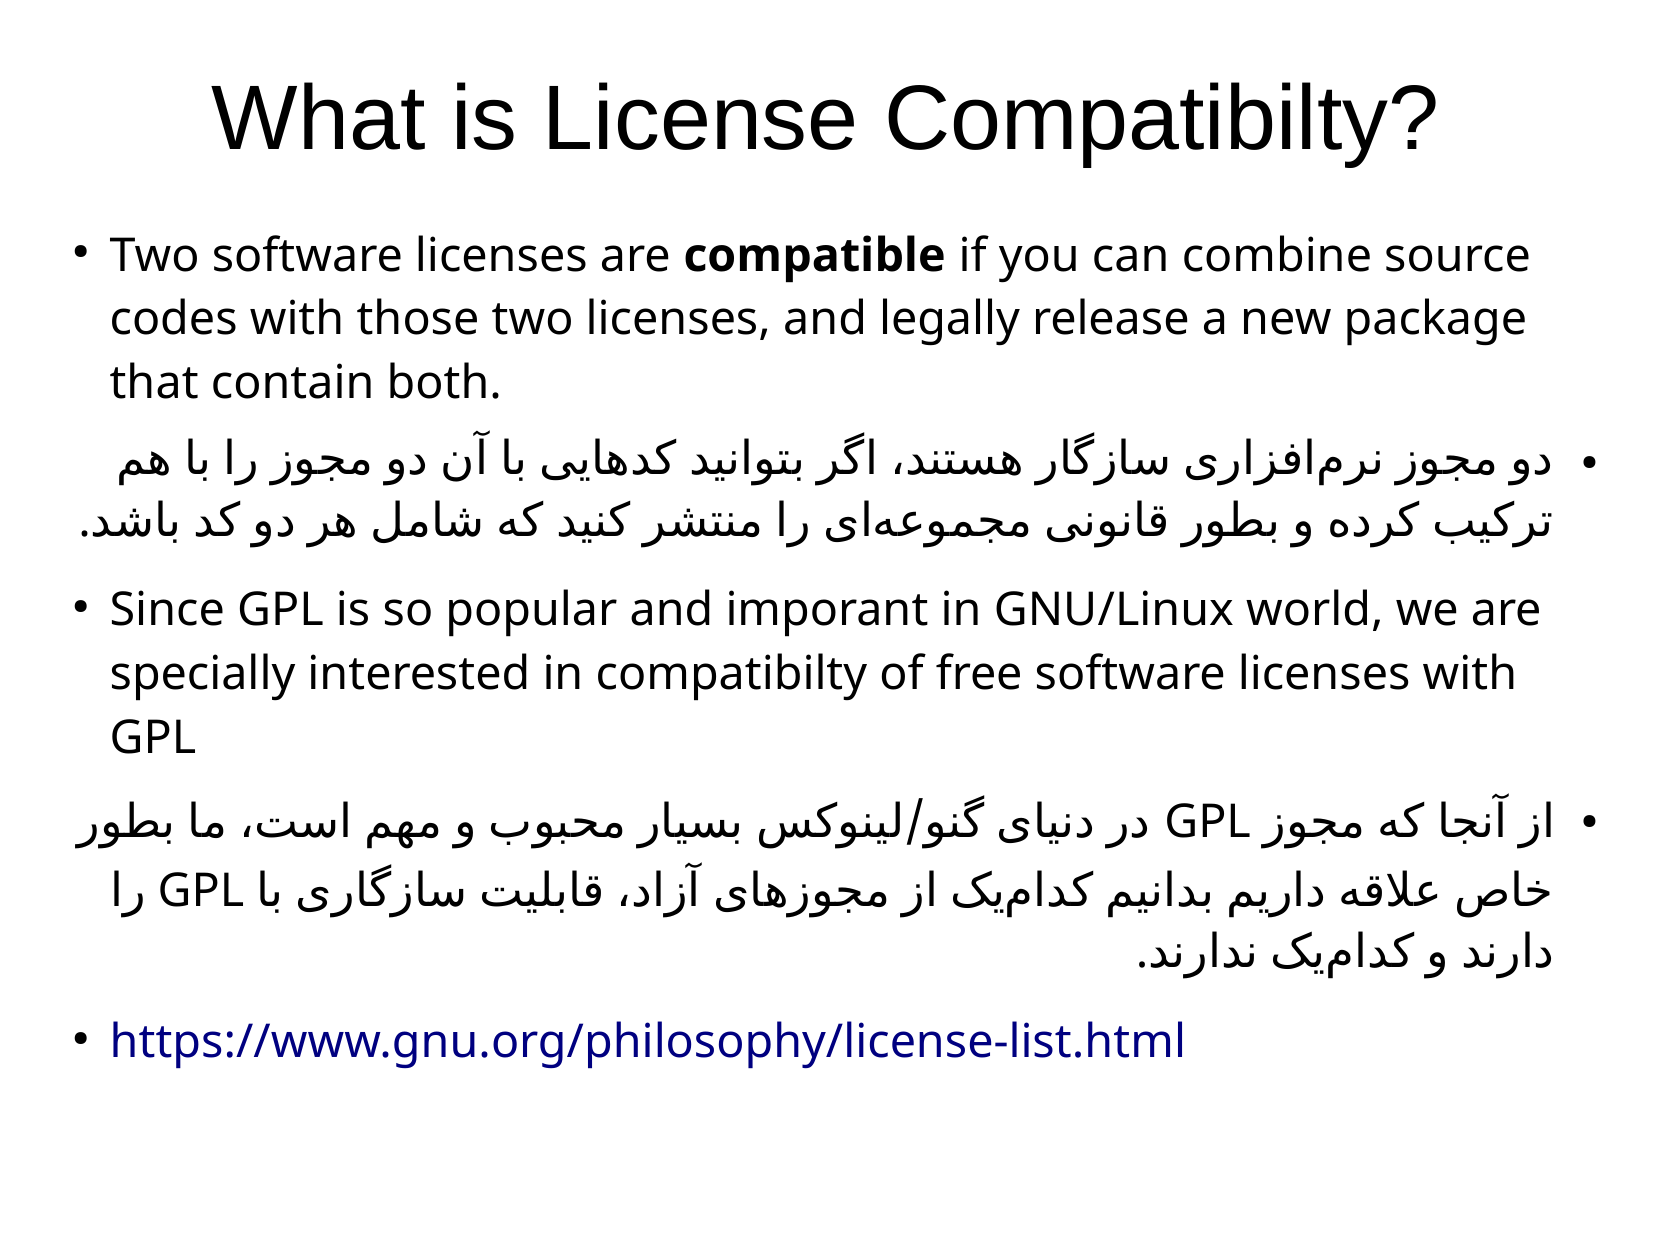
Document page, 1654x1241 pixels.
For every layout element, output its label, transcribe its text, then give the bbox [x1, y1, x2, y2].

list Two software licenses are compatible if you can combine source codes with those two licenses, and legally release a new package that contain both. دو مجوز نرم‌افزاری سازگار هستند، اگر بتوانید کدهایی با آن دو مجوز را با هم ترکیب کرده و بطور قانونی مجموعه‌ای را منتشر کنید که شامل هر دو کد باشد. Since GPL is so popular and imporant in GNU/Linux world, we are specially interested in compatibilty of free software licenses with GPL از آنجا که مجوز GPL در دنیای گنو/لینوکس بسیار محبوب و مهم است، ما بطور خاص علاقه داریم بدانیم کدام‌یک از مجوزهای آزاد، قابلیت سازگاری با GPL را دارند و کدام‌یک ندارند. https://www.gnu.org/philosophy/license-list.html [60, 221, 1606, 1126]
title What is License Compatibilty? [82, 13, 1571, 221]
